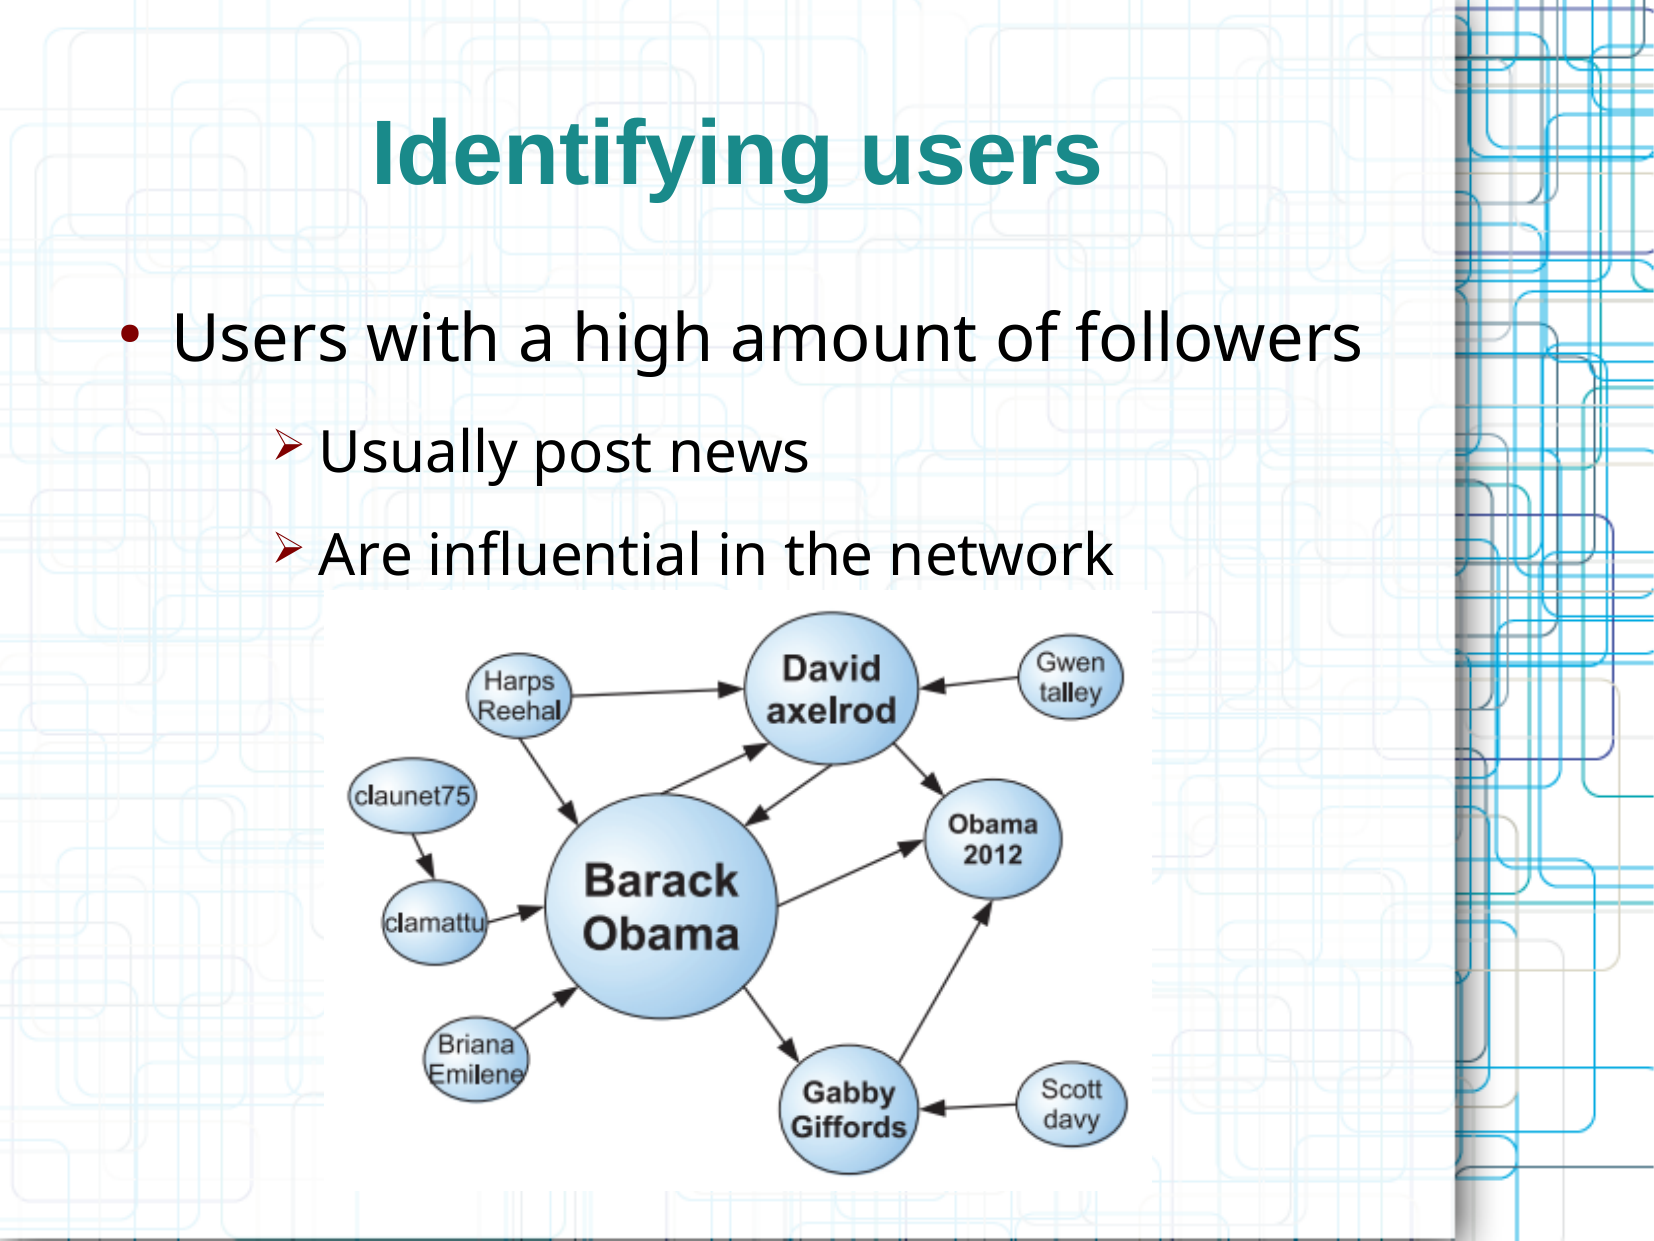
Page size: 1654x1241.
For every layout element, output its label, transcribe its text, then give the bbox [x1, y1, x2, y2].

list Users with a high amount of followers Usually post news Are influential in the network [82, 290, 1418, 1010]
title Identifying users [59, 49, 1418, 257]
picture [0, 0, 1654, 1241]
